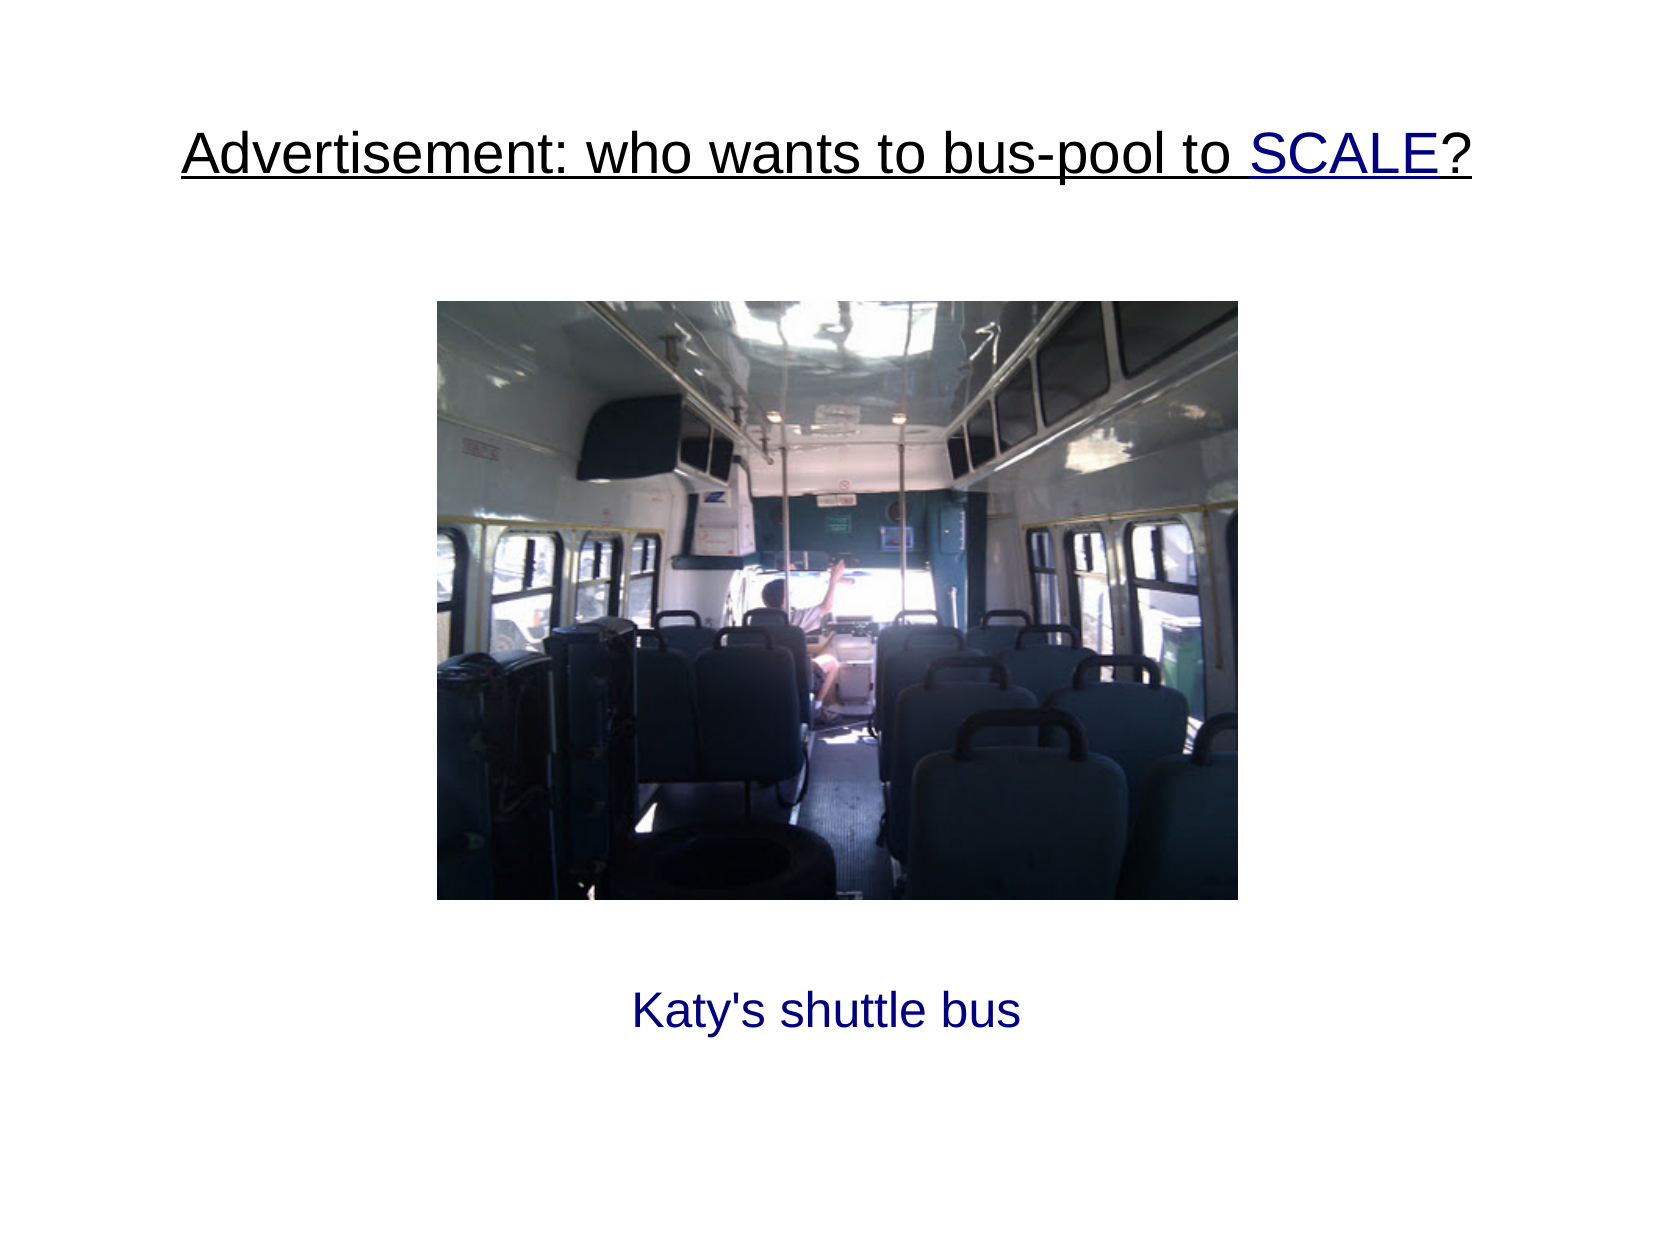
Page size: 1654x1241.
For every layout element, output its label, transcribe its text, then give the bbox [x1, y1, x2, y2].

picture [437, 301, 1238, 901]
text_box Katy's shuttle bus [616, 975, 1037, 1046]
title Advertisement: who wants to bus-pool to SCALE? [82, 49, 1571, 257]
